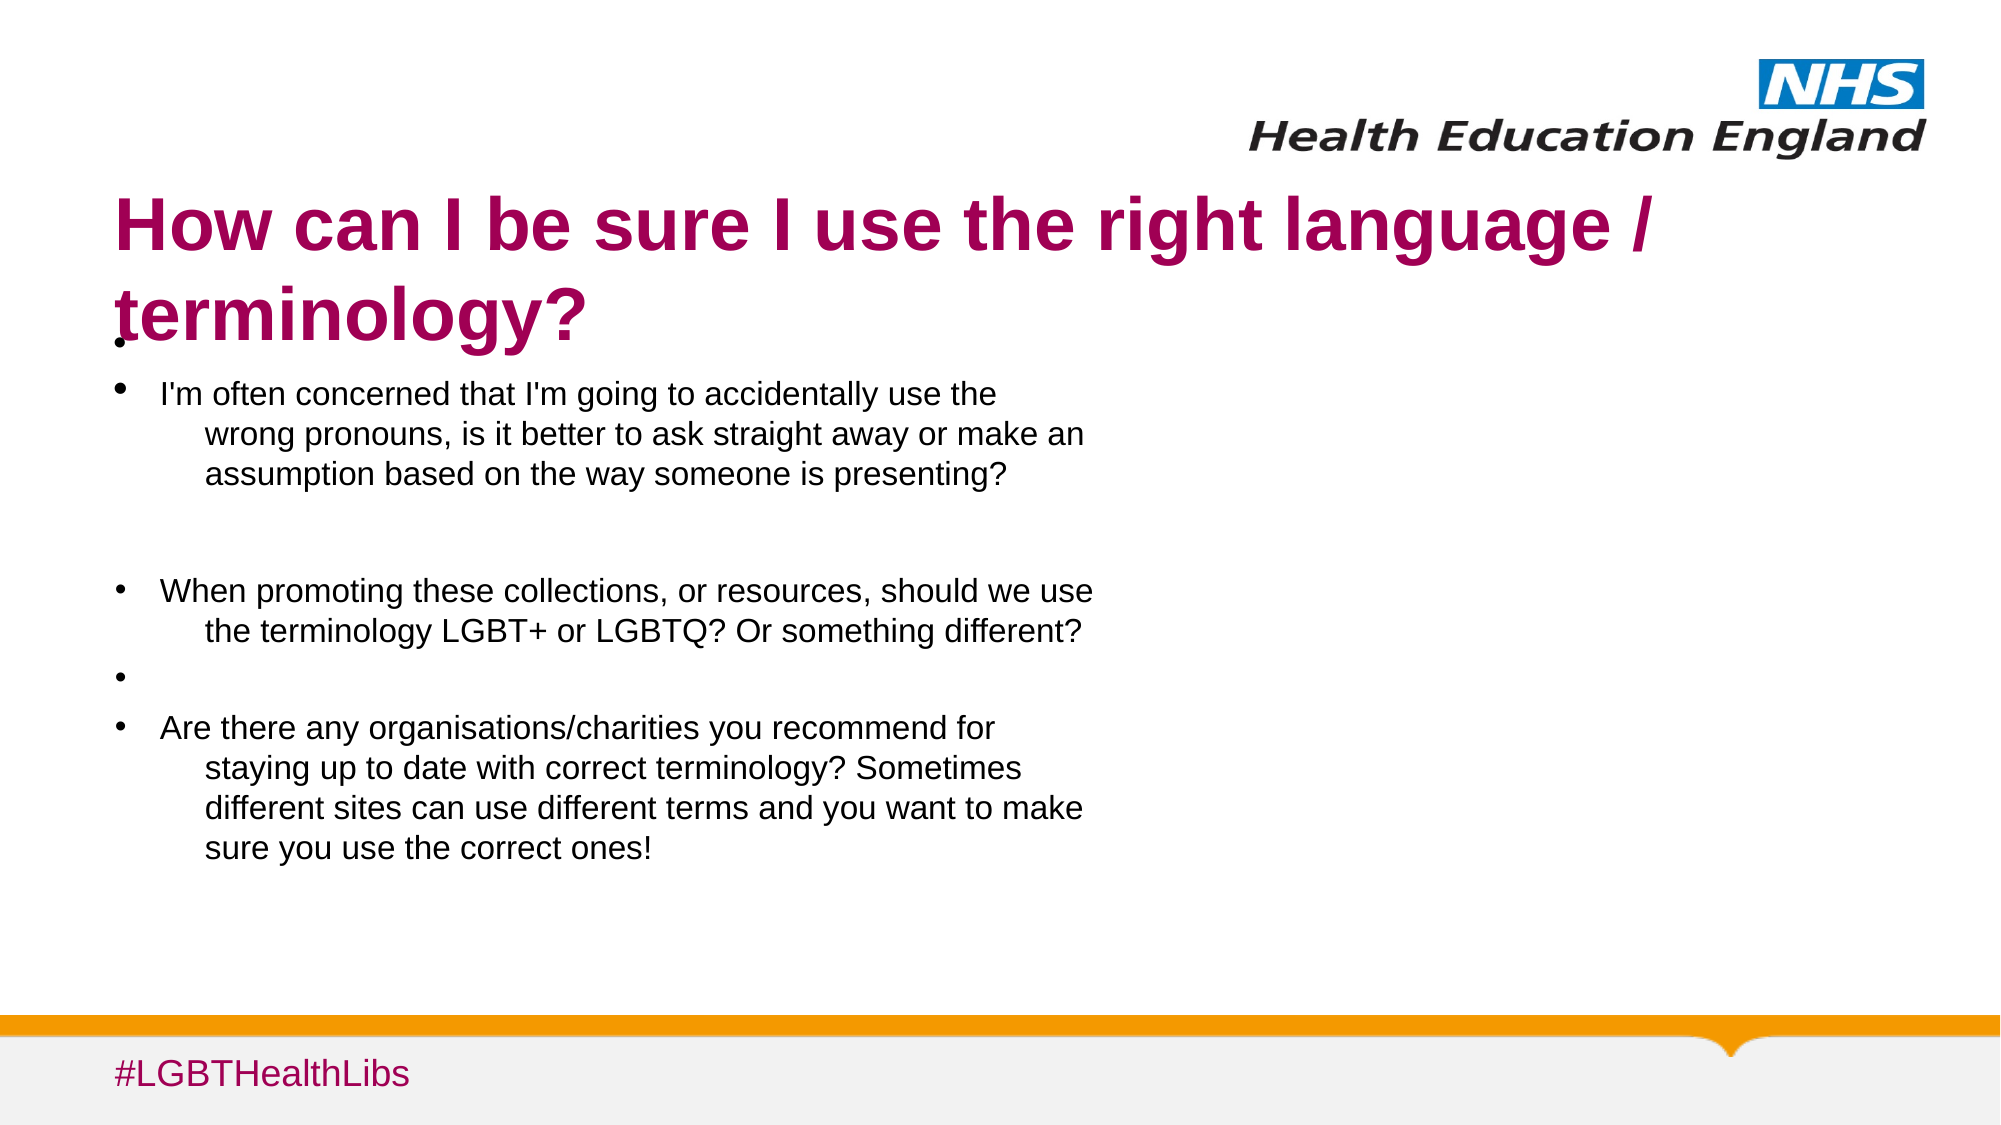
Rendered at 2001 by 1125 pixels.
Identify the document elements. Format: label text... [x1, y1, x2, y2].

title How can I be sure I use the right language / terminology? [115, 191, 1934, 304]
list I'm often concerned that I'm going to accidentally use the wrong pronouns, is it better to ask straight away or make an assumption based on the way someone is presenting? When promoting these collections, or resources, should we use the terminology LGBT+ or LGBTQ? Or something different? Are there any organisations/charities you recommend for staying up to date with correct terminology? Sometimes different sites can use different terms and you want to make sure you use the correct ones! [88, 346, 1839, 957]
text_box #LGBTHealthLibs [99, 1041, 510, 1103]
